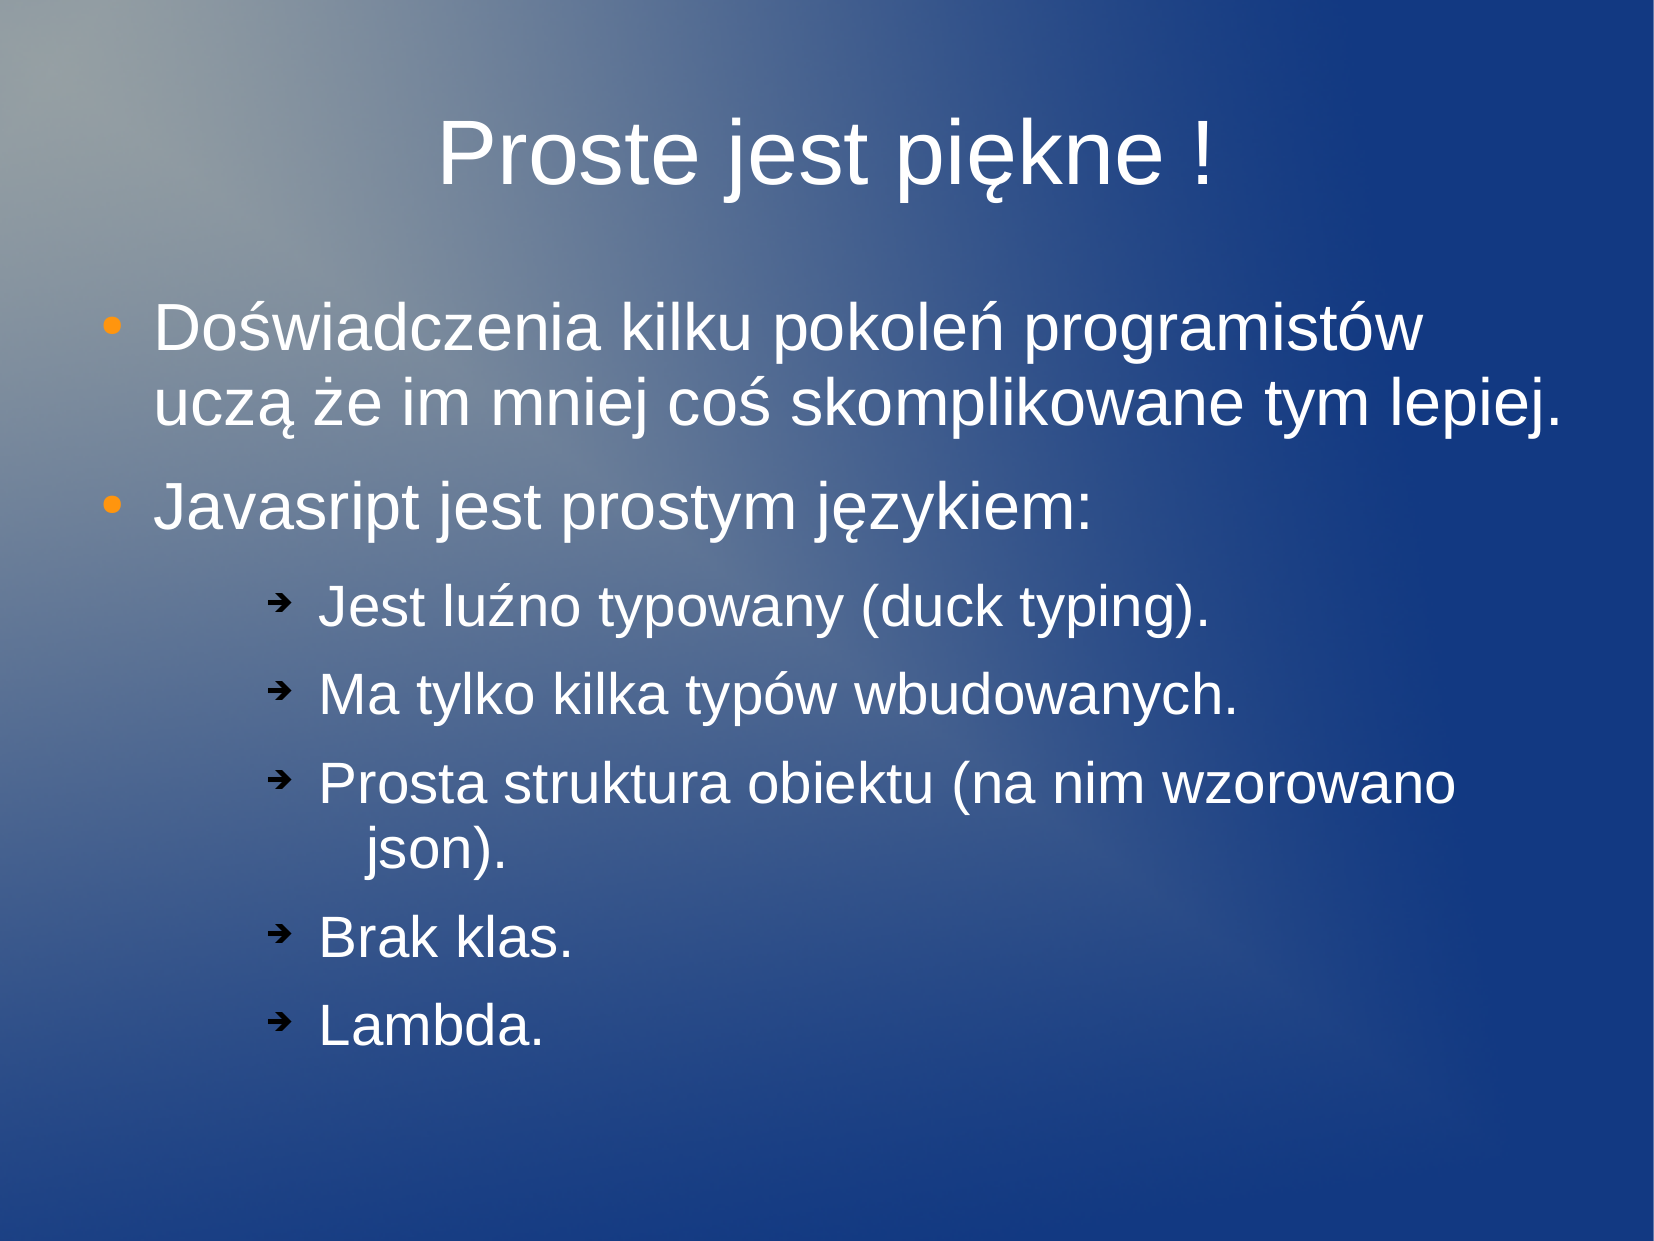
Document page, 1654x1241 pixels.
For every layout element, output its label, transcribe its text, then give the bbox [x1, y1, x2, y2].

picture [0, 0, 1654, 1241]
title Proste jest piękne ! [82, 49, 1571, 257]
list Doświadczenia kilku pokoleń programistów uczą że im mniej coś skomplikowane tym lepiej. Javasript jest prostym językiem: Jest luźno typowany (duck typing). Ma tylko kilka typów wbudowanych. Prosta struktura obiektu (na nim wzorowano json). Brak klas. Lambda. [82, 290, 1571, 1094]
